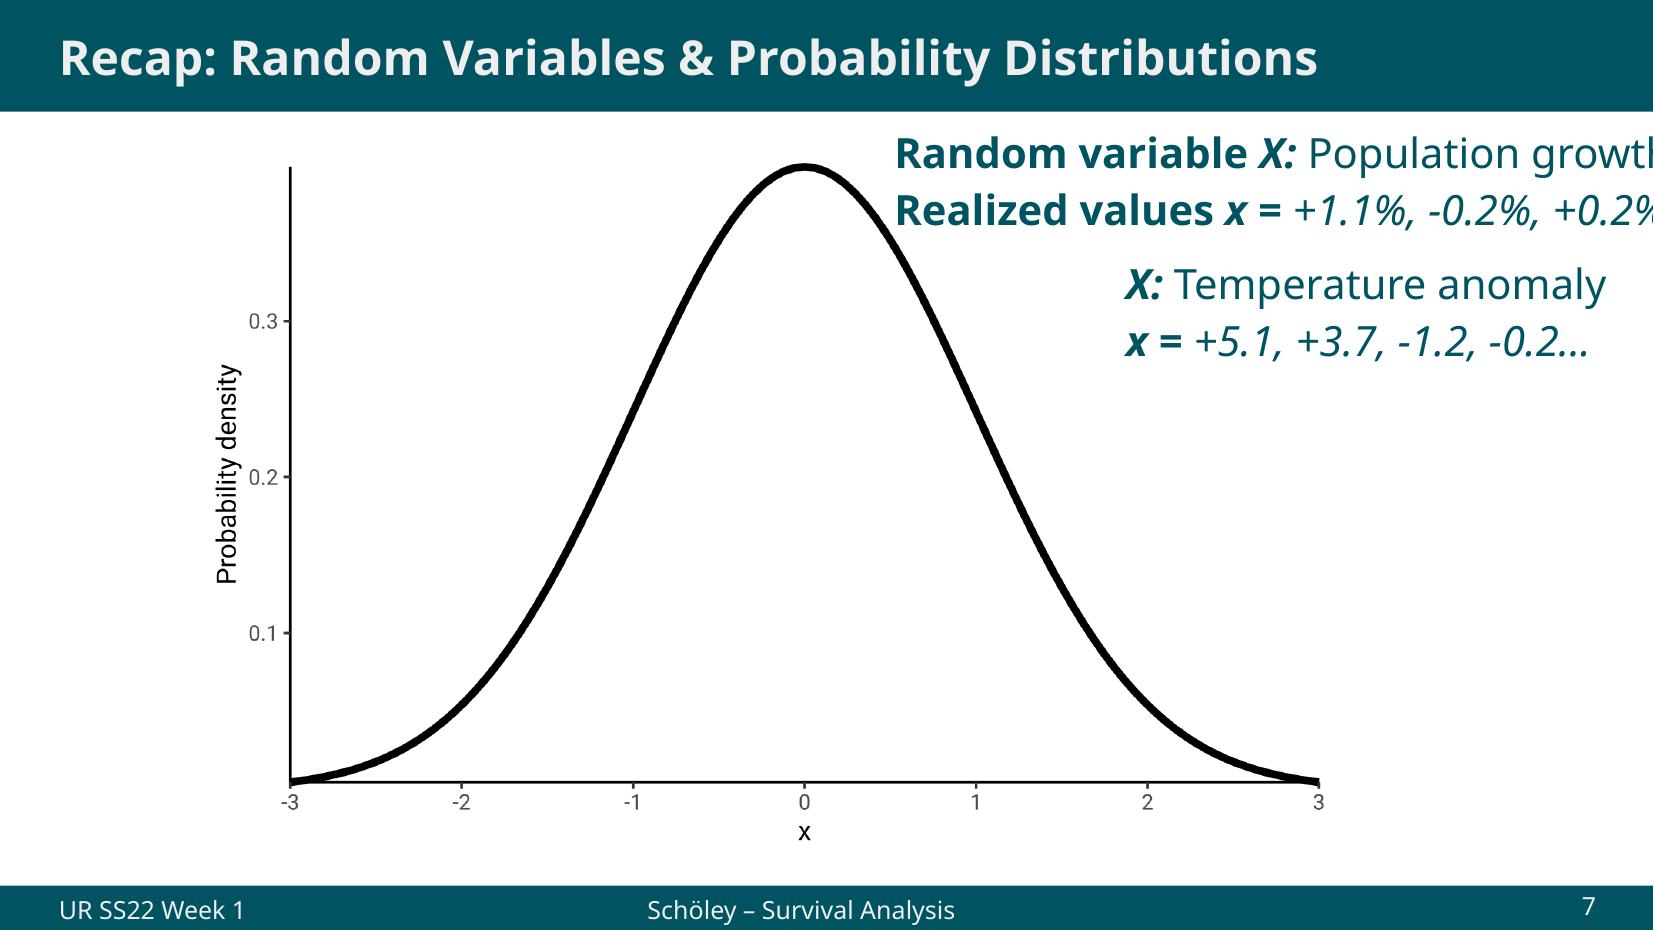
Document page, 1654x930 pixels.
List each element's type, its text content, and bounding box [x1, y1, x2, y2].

title Recap: Random Variables & Probability Distributions [58, 0, 1594, 117]
picture [203, 153, 1332, 859]
text_box Random variable X: Population growth Realized values x = +1.1%, -0.2%, +0.2%... [879, 116, 1653, 229]
text_box X: Temperature anomaly x = +5.1, +3.7, -1.2, -0.2... [1111, 247, 1594, 360]
